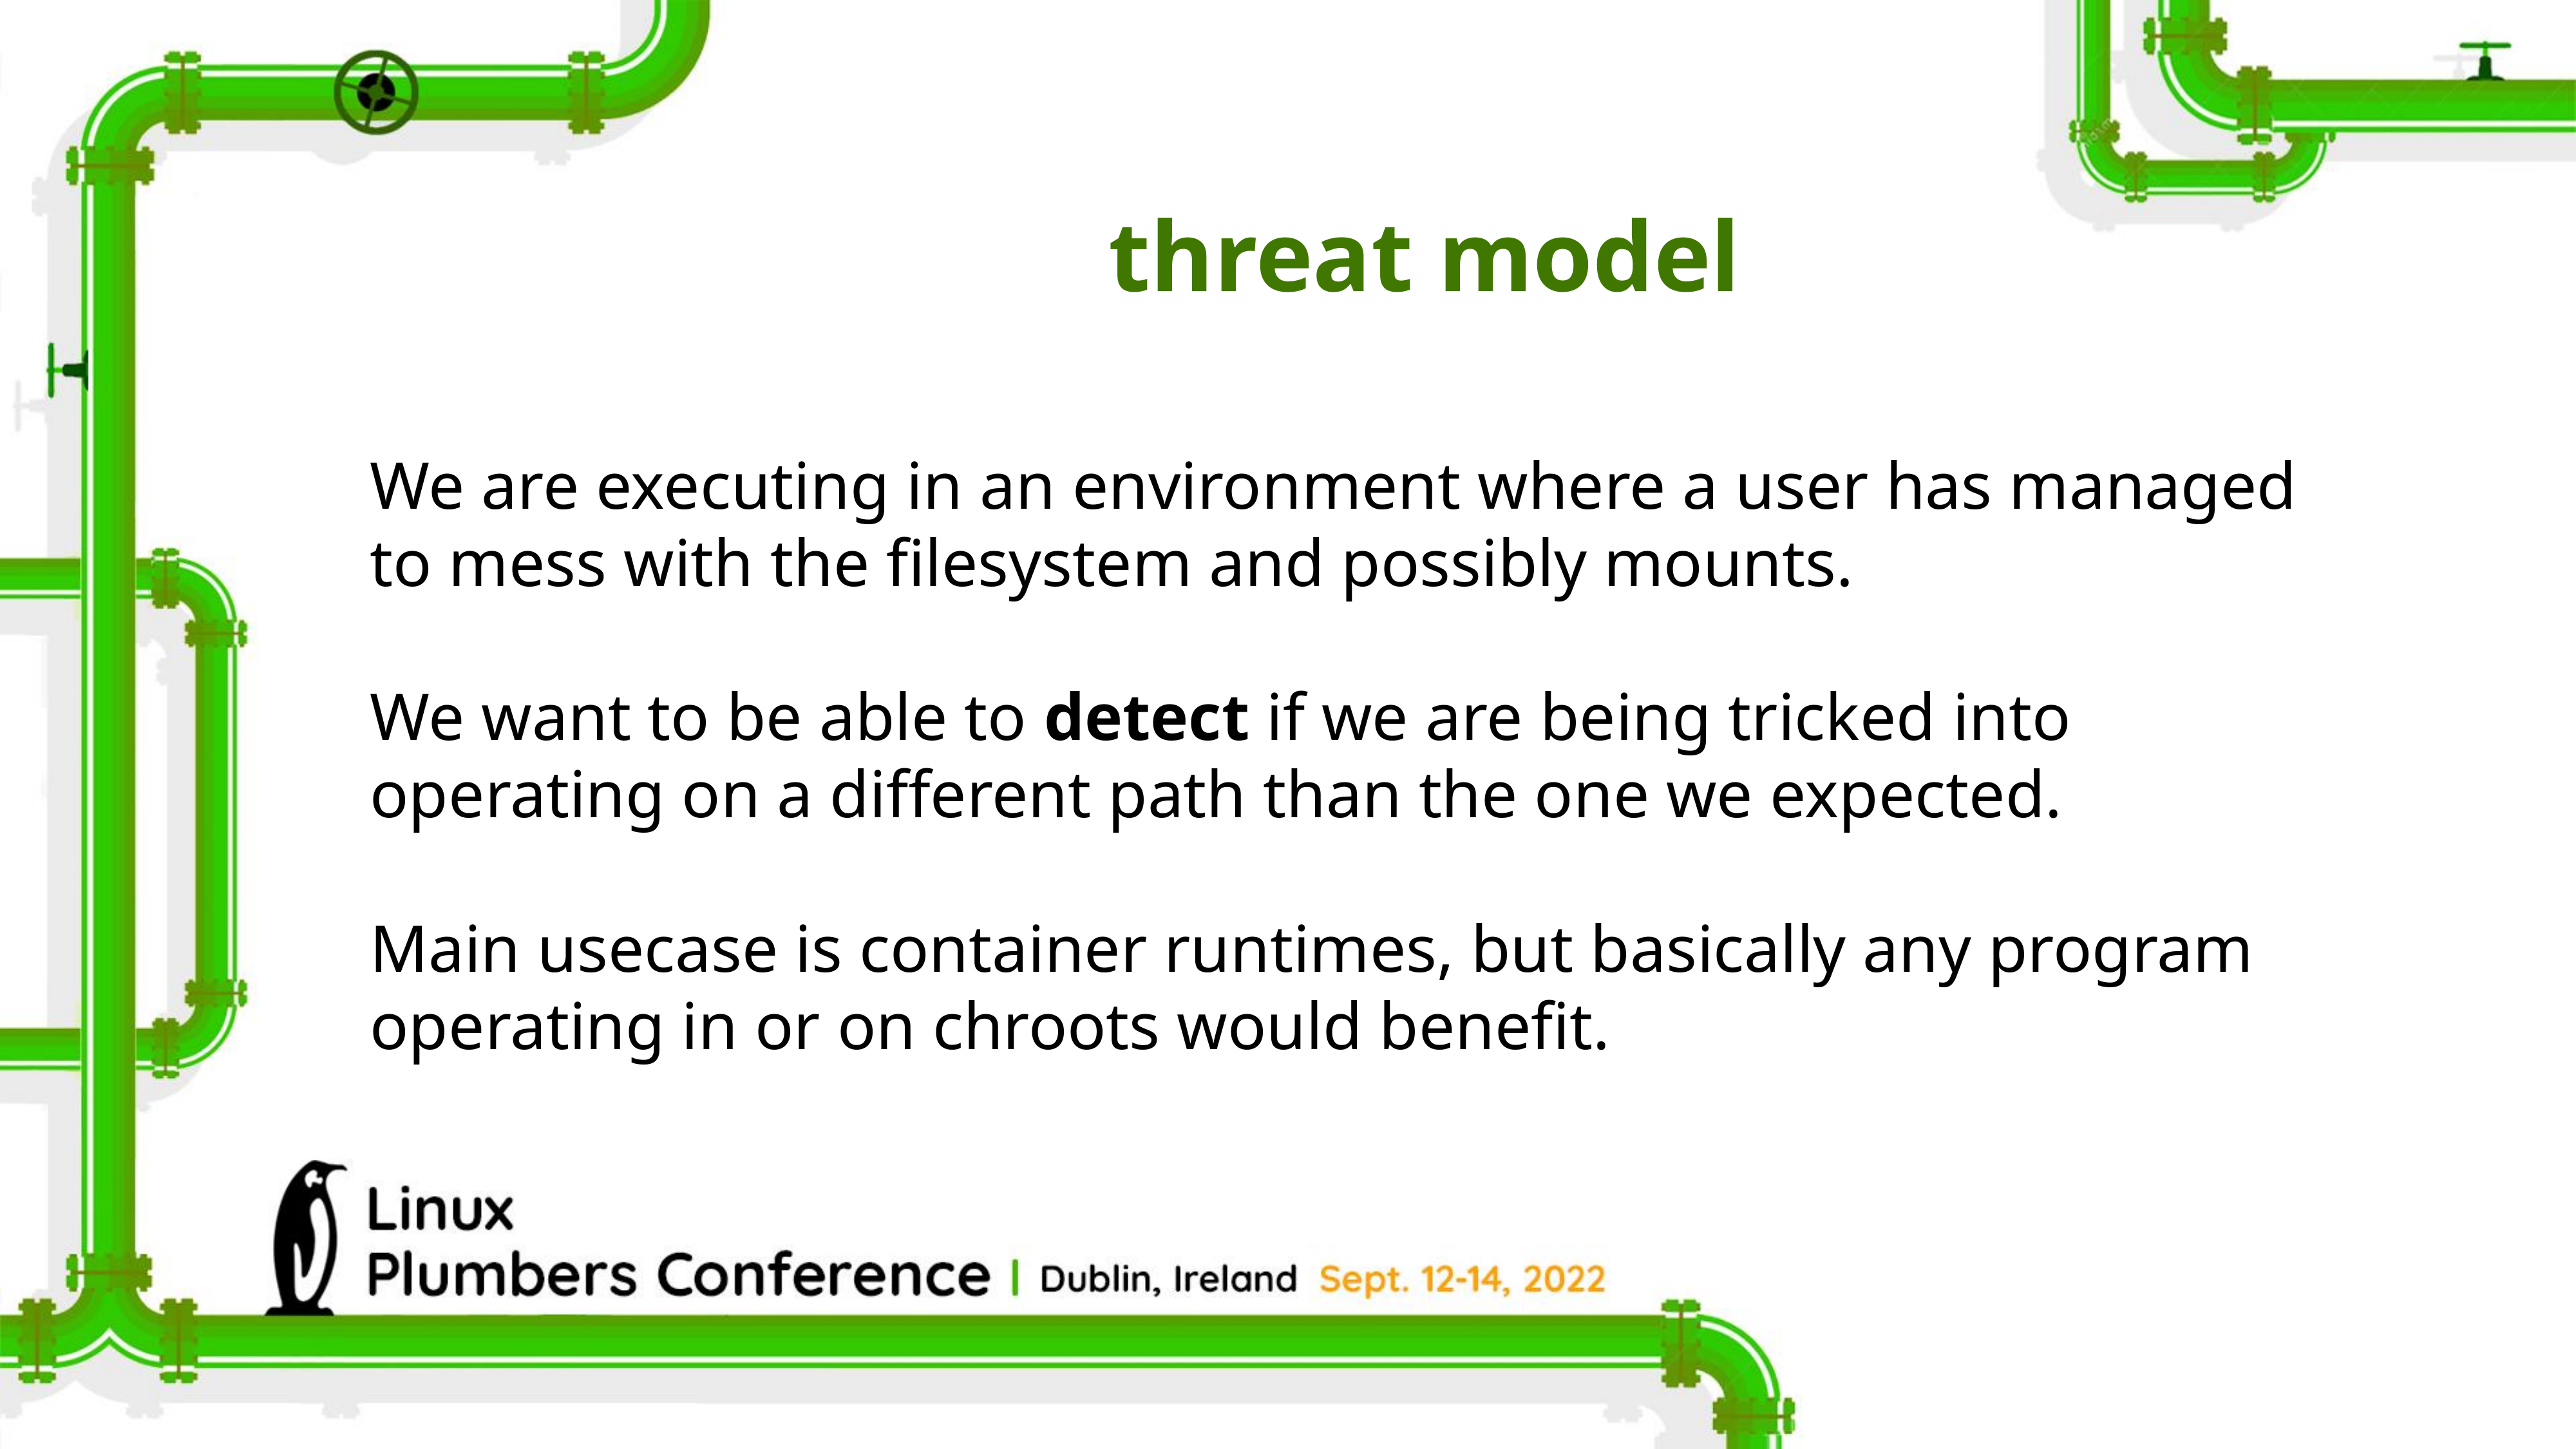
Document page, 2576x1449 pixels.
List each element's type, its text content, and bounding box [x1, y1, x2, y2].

text_box We are executing in an environment where a user has managed to mess with the filesystem and possibly mounts. We want to be able to detect if we are being tricked into operating on a different path than the one we expected. Main usecase is container runtimes, but basically any program operating in or on chroots would benefit. [365, 464, 2318, 1068]
text_box threat model [362, 189, 2488, 464]
picture [0, 0, 2576, 1449]
